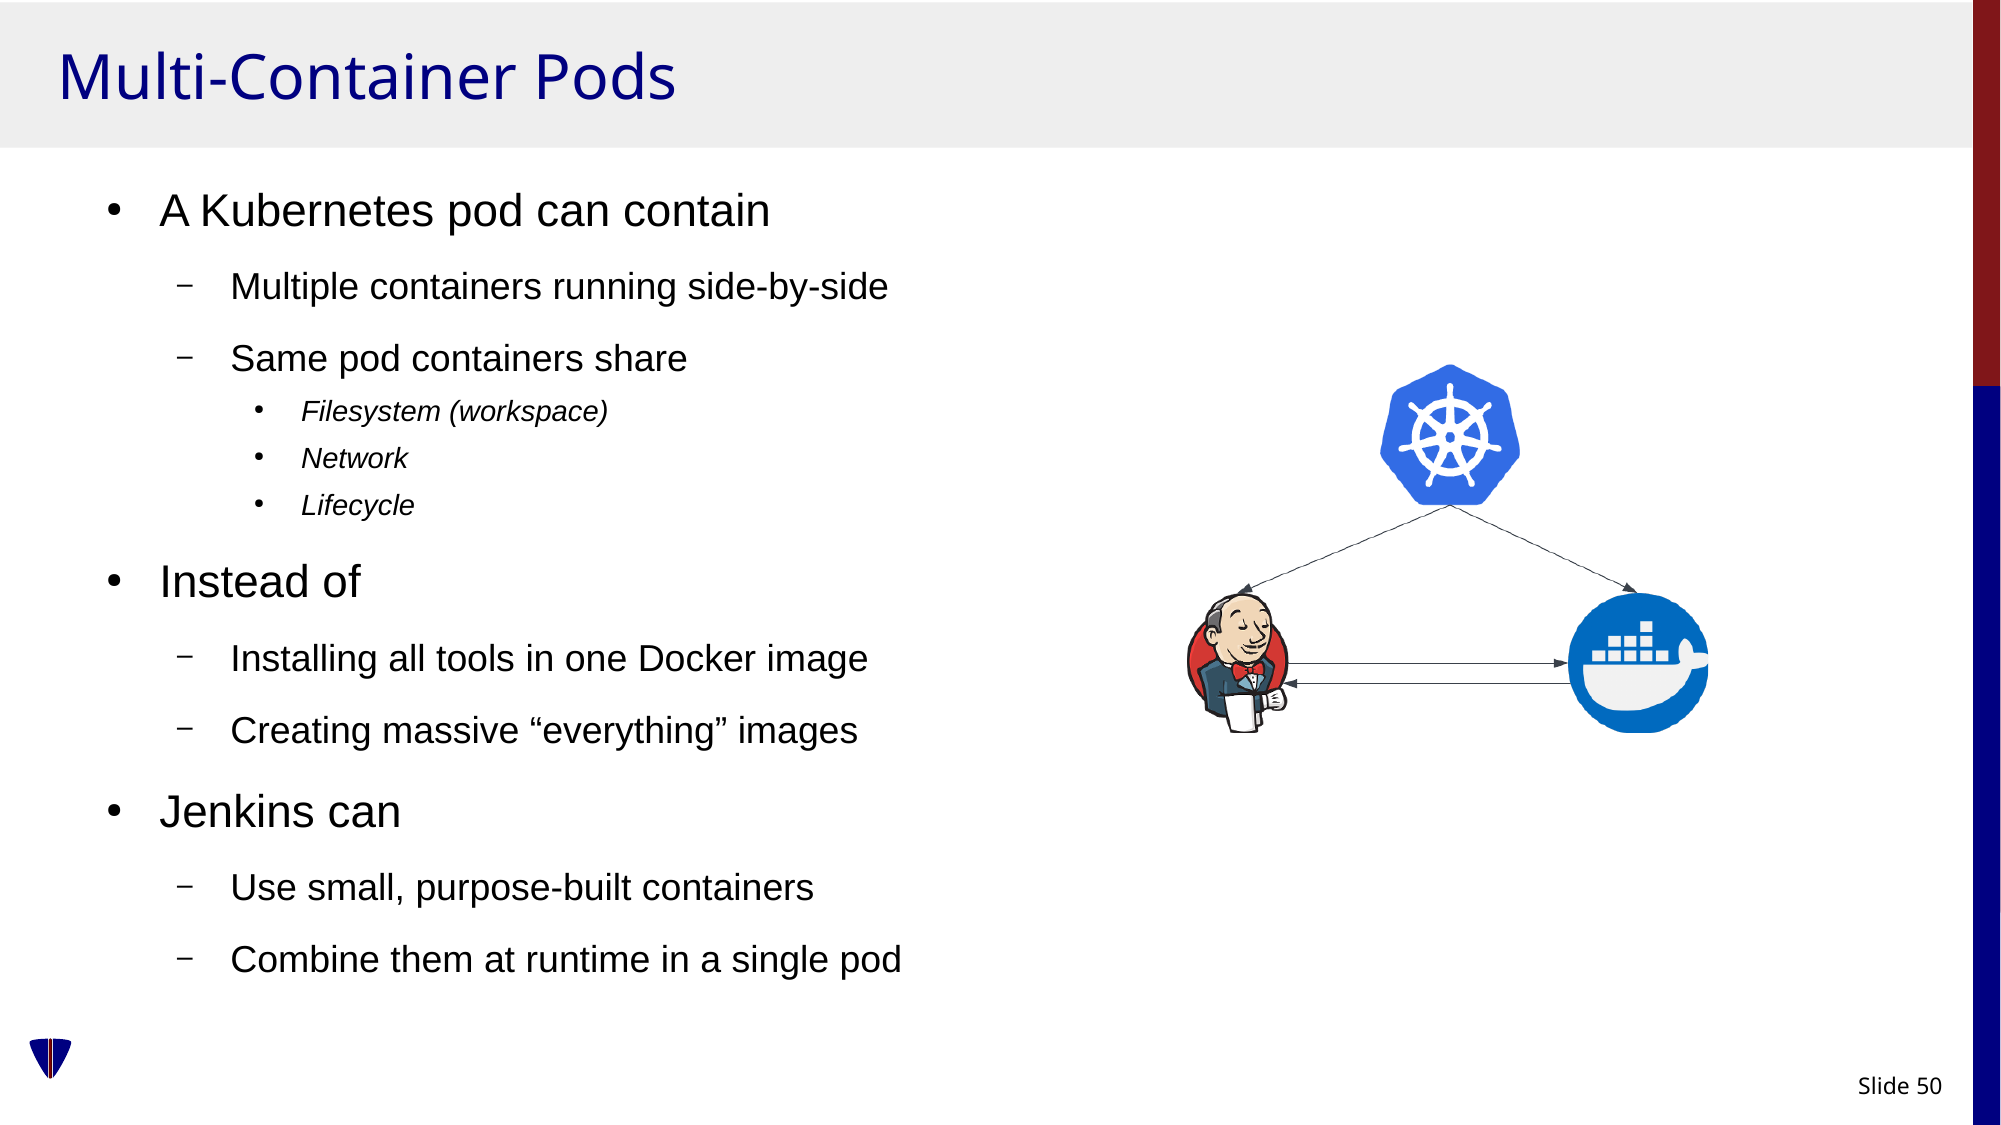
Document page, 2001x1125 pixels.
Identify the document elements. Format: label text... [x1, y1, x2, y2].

list A Kubernetes pod can contain Multiple containers running side-by-side Same pod containers share Filesystem (workspace) Network Lifecycle Instead of Installing all tools in one Docker image Creating massive “everything” images Jenkins can Use small, purpose-built containers Combine them at runtime in a single pod [88, 177, 1123, 1034]
title Multi-Container Pods [0, 2, 1973, 148]
picture [1151, 329, 1743, 768]
